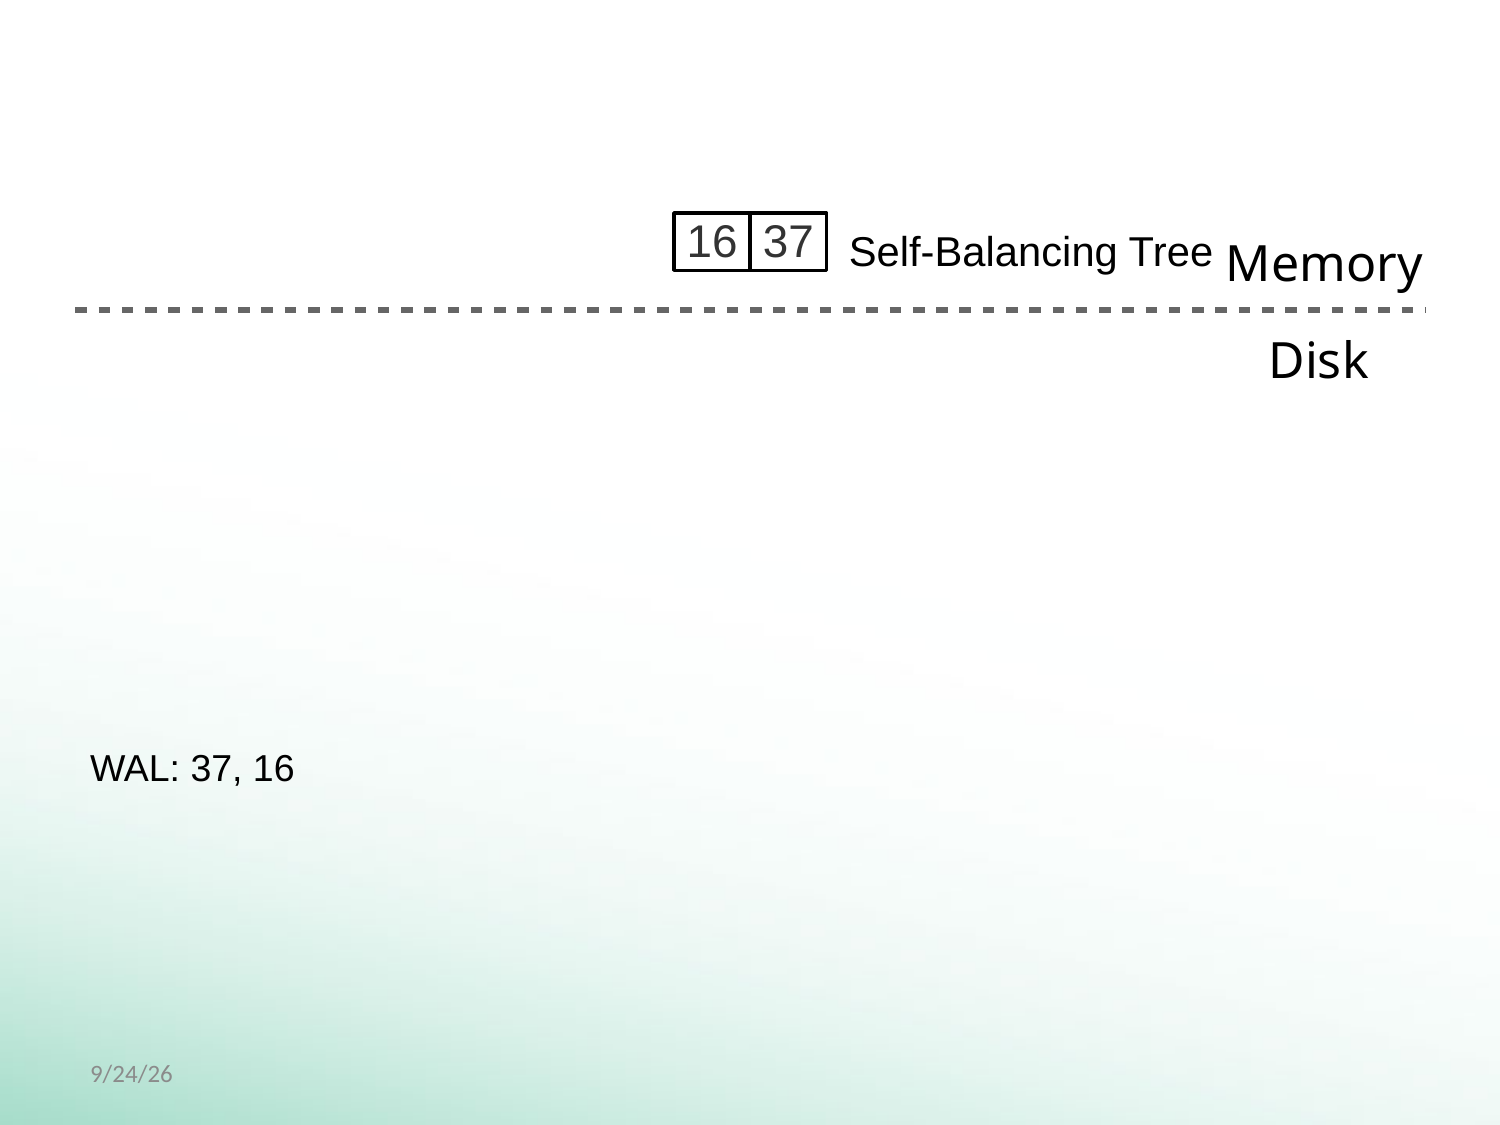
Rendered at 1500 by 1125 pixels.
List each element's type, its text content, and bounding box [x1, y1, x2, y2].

text_box WAL: 37, 16 [75, 739, 1361, 797]
text_box Disk [1253, 317, 1392, 394]
picture [0, 0, 1500, 1125]
text_box 16 [673, 212, 750, 271]
text_box Memory [1210, 220, 1443, 297]
text_box Self-Balancing Tree [834, 221, 1228, 284]
text_box 37 [750, 212, 827, 271]
